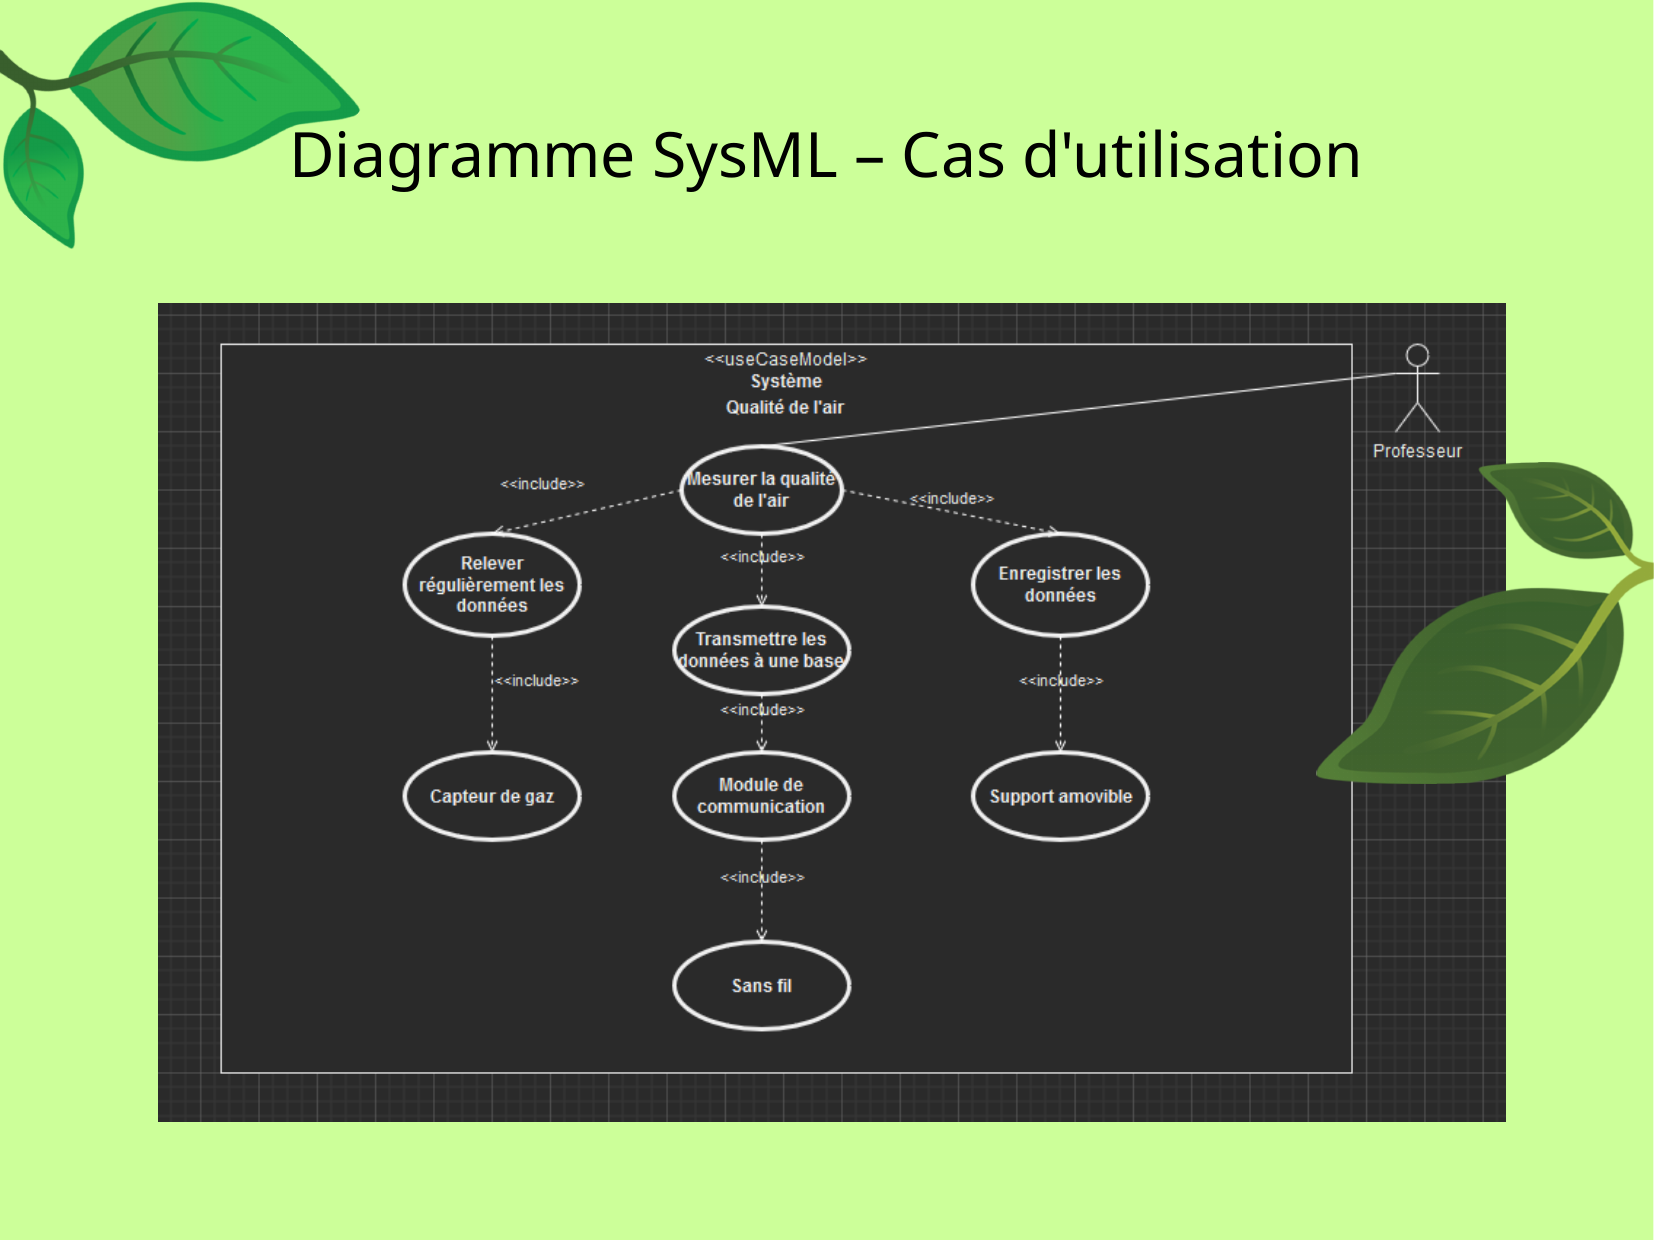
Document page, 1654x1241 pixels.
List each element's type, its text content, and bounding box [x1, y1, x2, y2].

picture [0, 0, 1654, 1123]
title Diagramme SysML – Cas d'utilisation [239, 49, 1571, 257]
